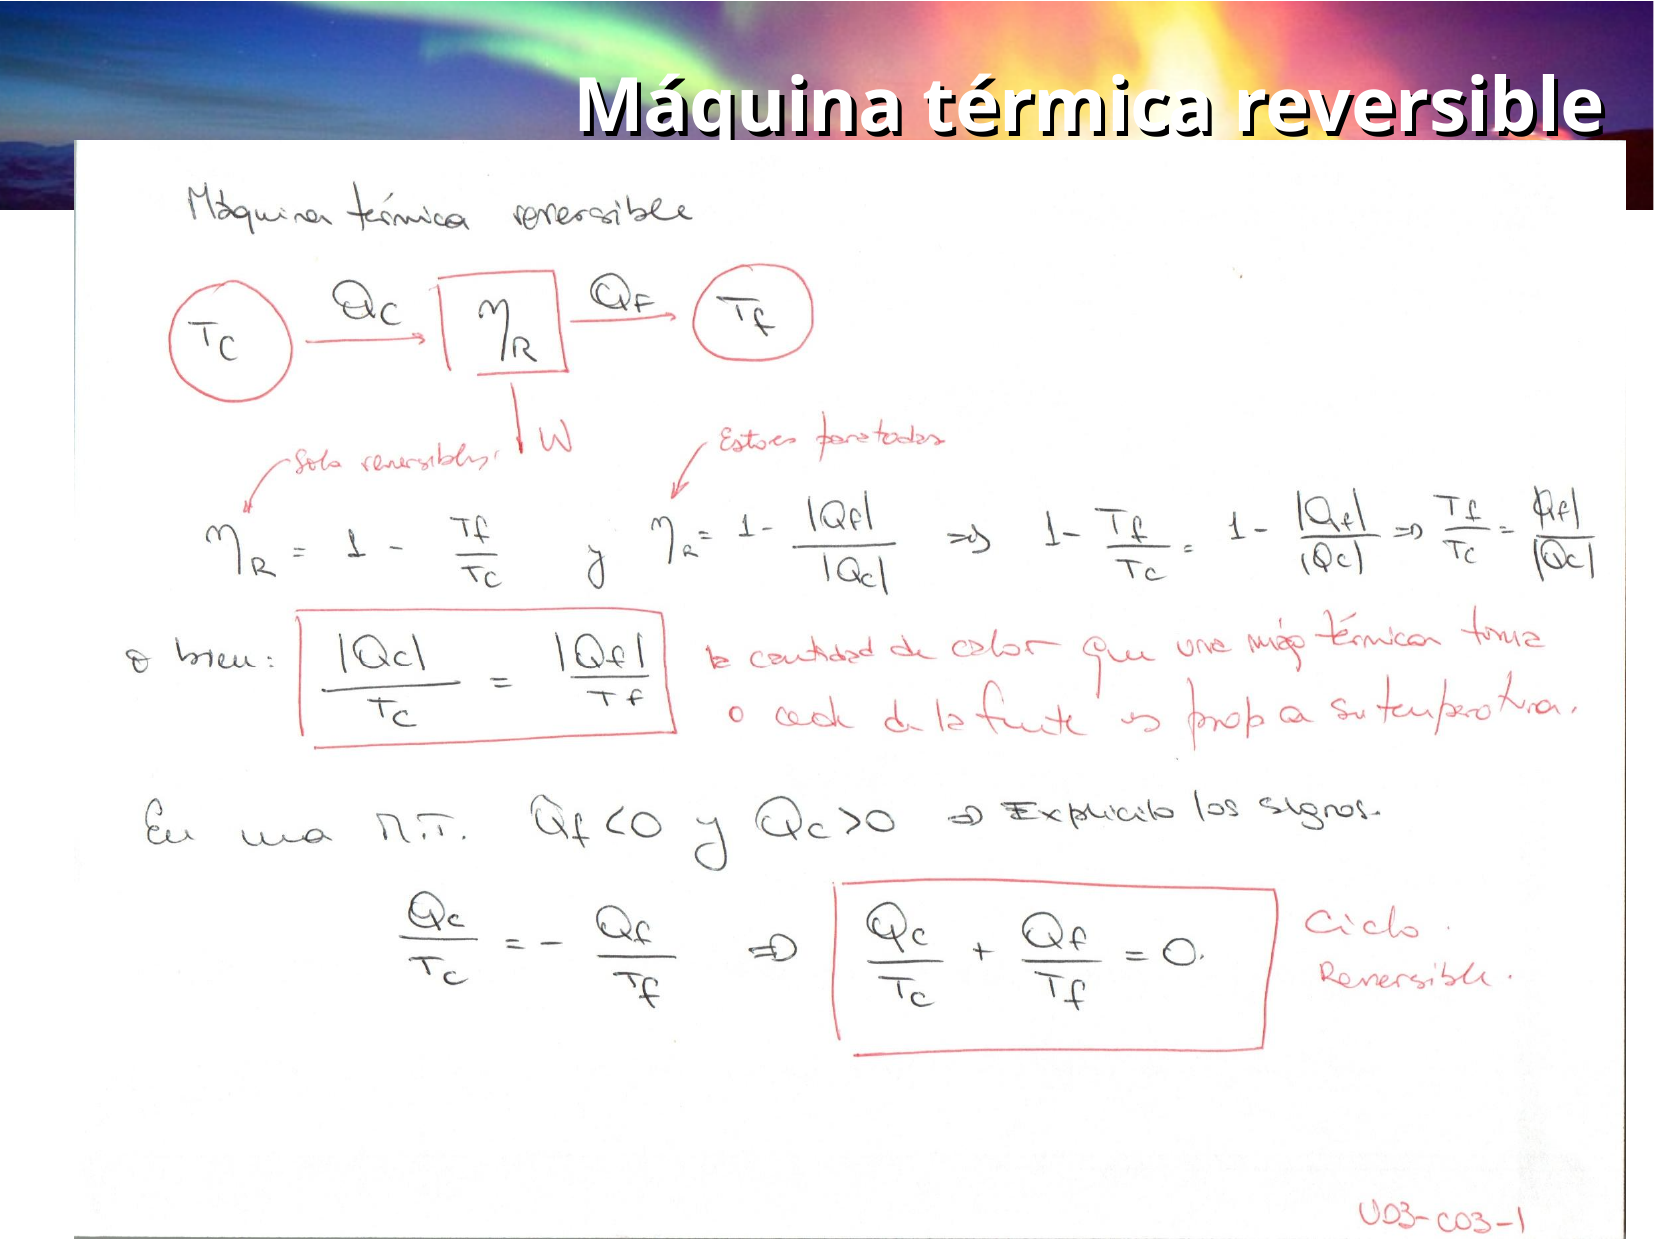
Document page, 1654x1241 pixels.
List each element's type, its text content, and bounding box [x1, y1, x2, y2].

title Máquina térmica reversible [45, 15, 1606, 191]
picture [0, 1, 1654, 1239]
